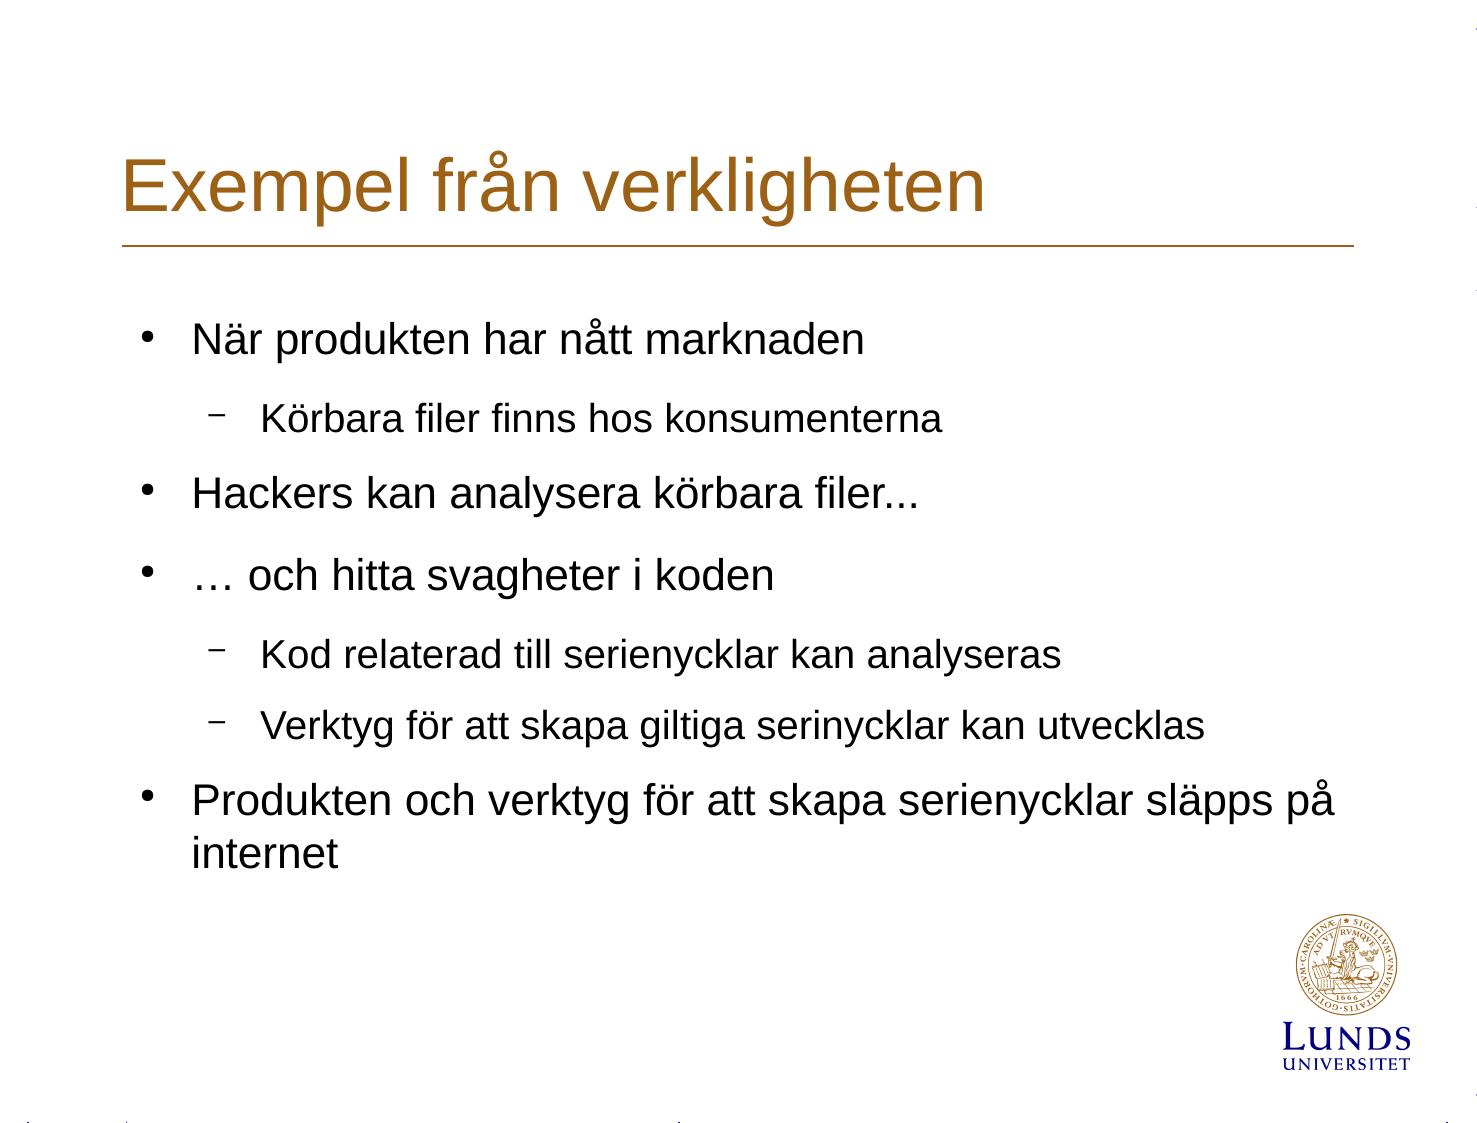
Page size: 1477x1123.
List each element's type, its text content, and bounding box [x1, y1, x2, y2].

picture [1283, 914, 1410, 1070]
title Exempel från verkligheten [105, 46, 1354, 234]
list När produkten har nått marknaden Körbara filer finns hos konsumenterna Hackers kan analysera körbara filer... … och hitta svagheter i koden Kod relaterad till serienycklar kan analyseras Verktyg för att skapa giltiga serinycklar kan utvecklas Produkten och verktyg för att skapa serienycklar släpps på internet [107, 303, 1353, 888]
